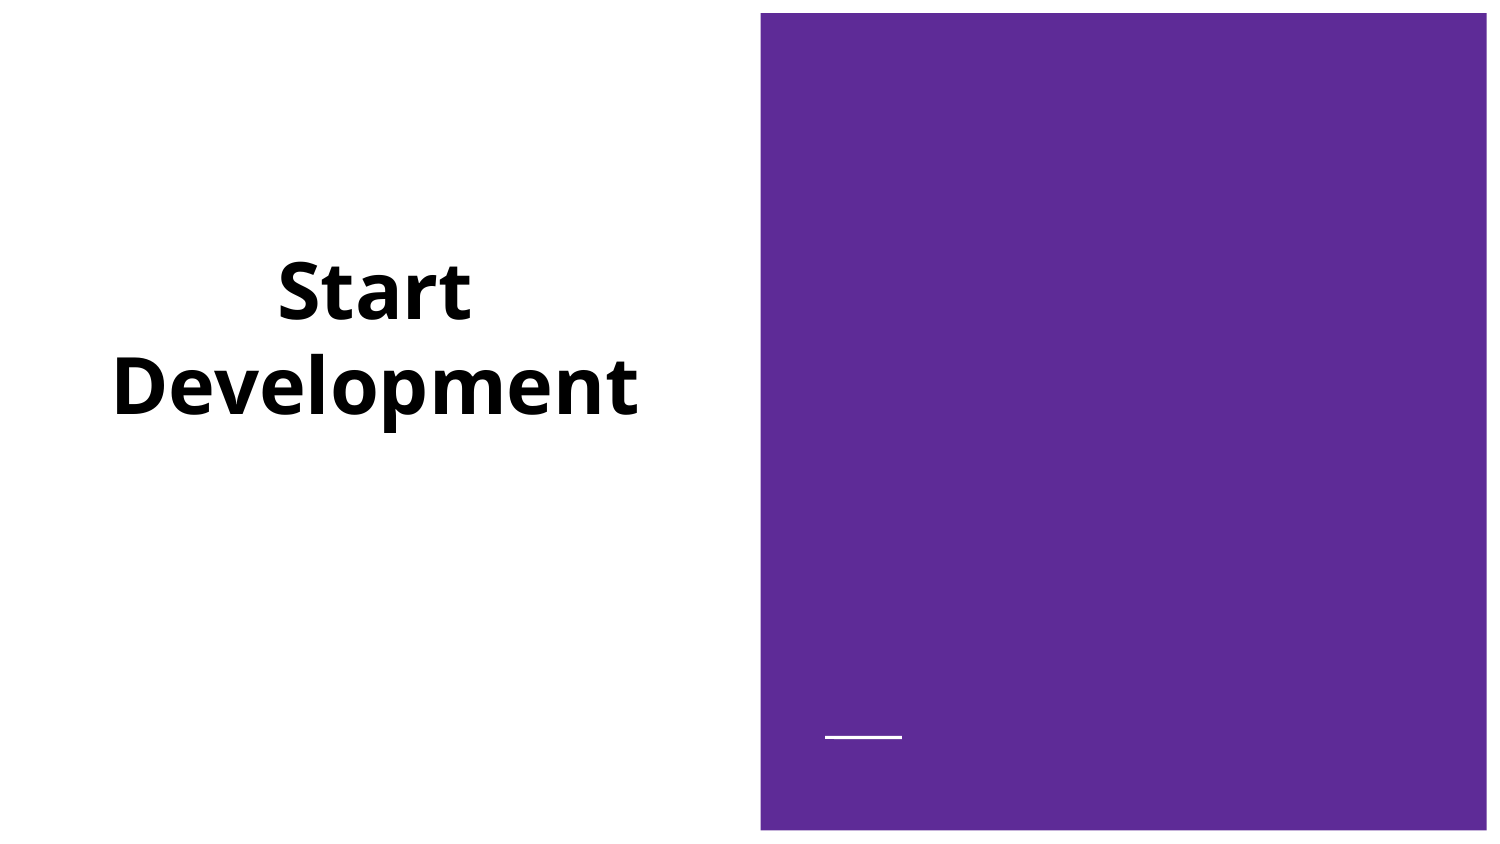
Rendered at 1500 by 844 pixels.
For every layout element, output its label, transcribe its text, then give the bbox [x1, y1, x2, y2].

title Start Development [43, 193, 708, 446]
